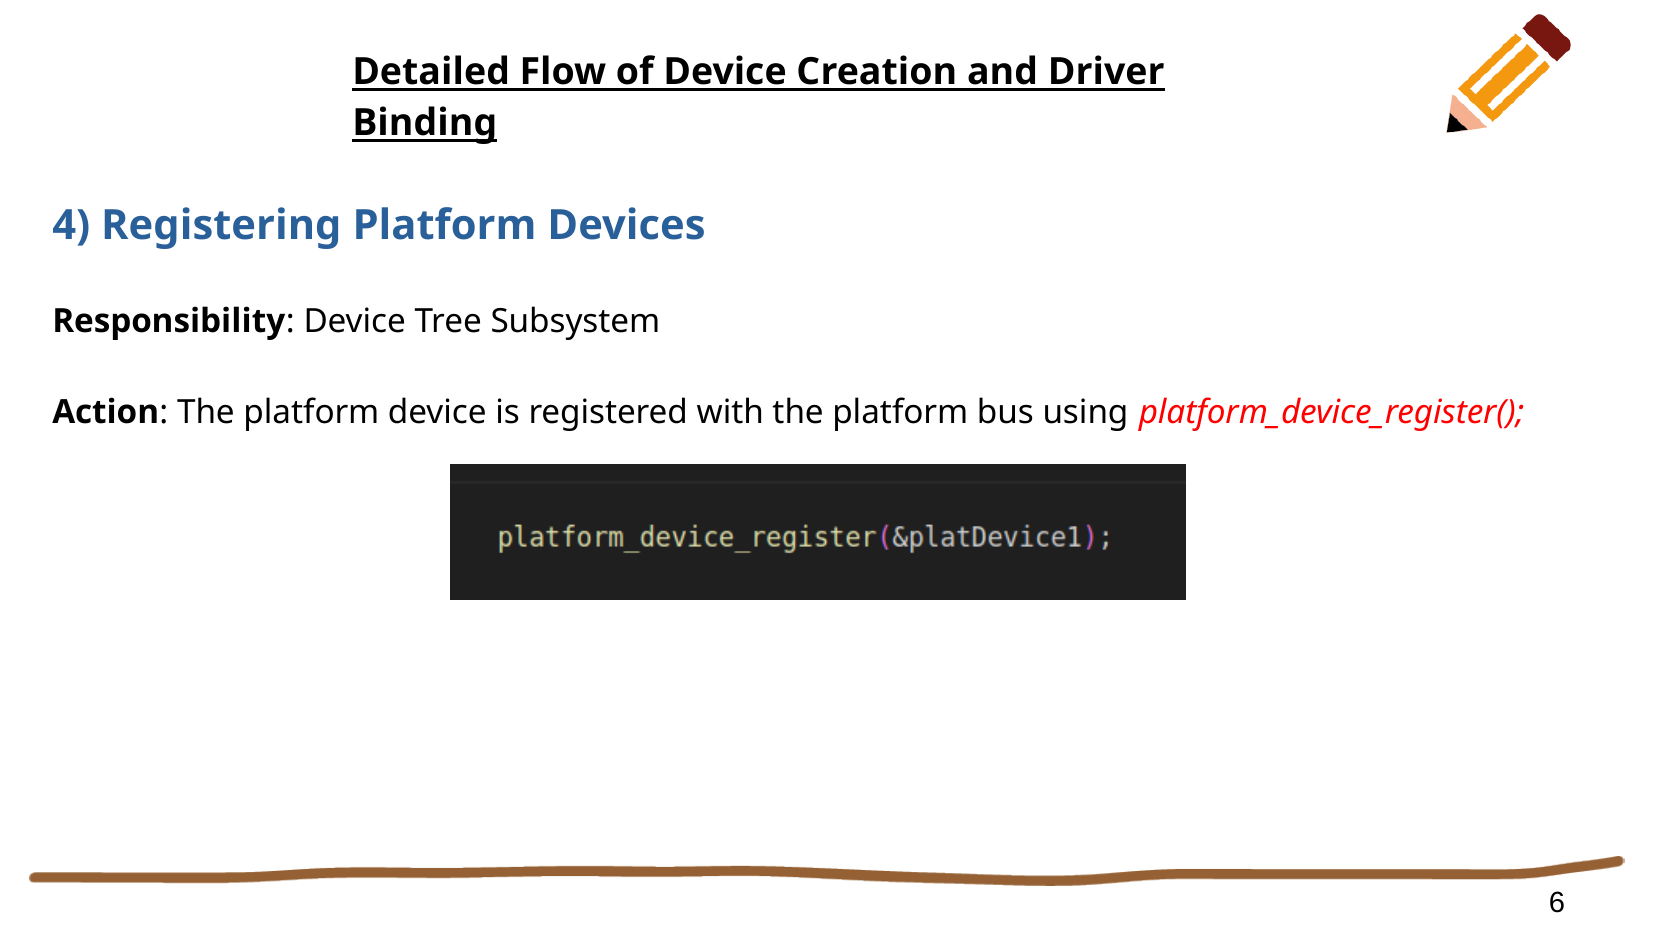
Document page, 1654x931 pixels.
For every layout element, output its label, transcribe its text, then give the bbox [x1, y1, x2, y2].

picture [1446, 14, 1571, 133]
text_box Detailed Flow of Device Creation and Driver Binding [337, 37, 1313, 187]
text_box 4) Registering Platform Devices Responsibility: Device Tree Subsystem Action: The platform device is registered with the platform bus using platform_device_register(); [37, 187, 1538, 434]
picture [29, 856, 1625, 886]
picture [450, 464, 1186, 601]
